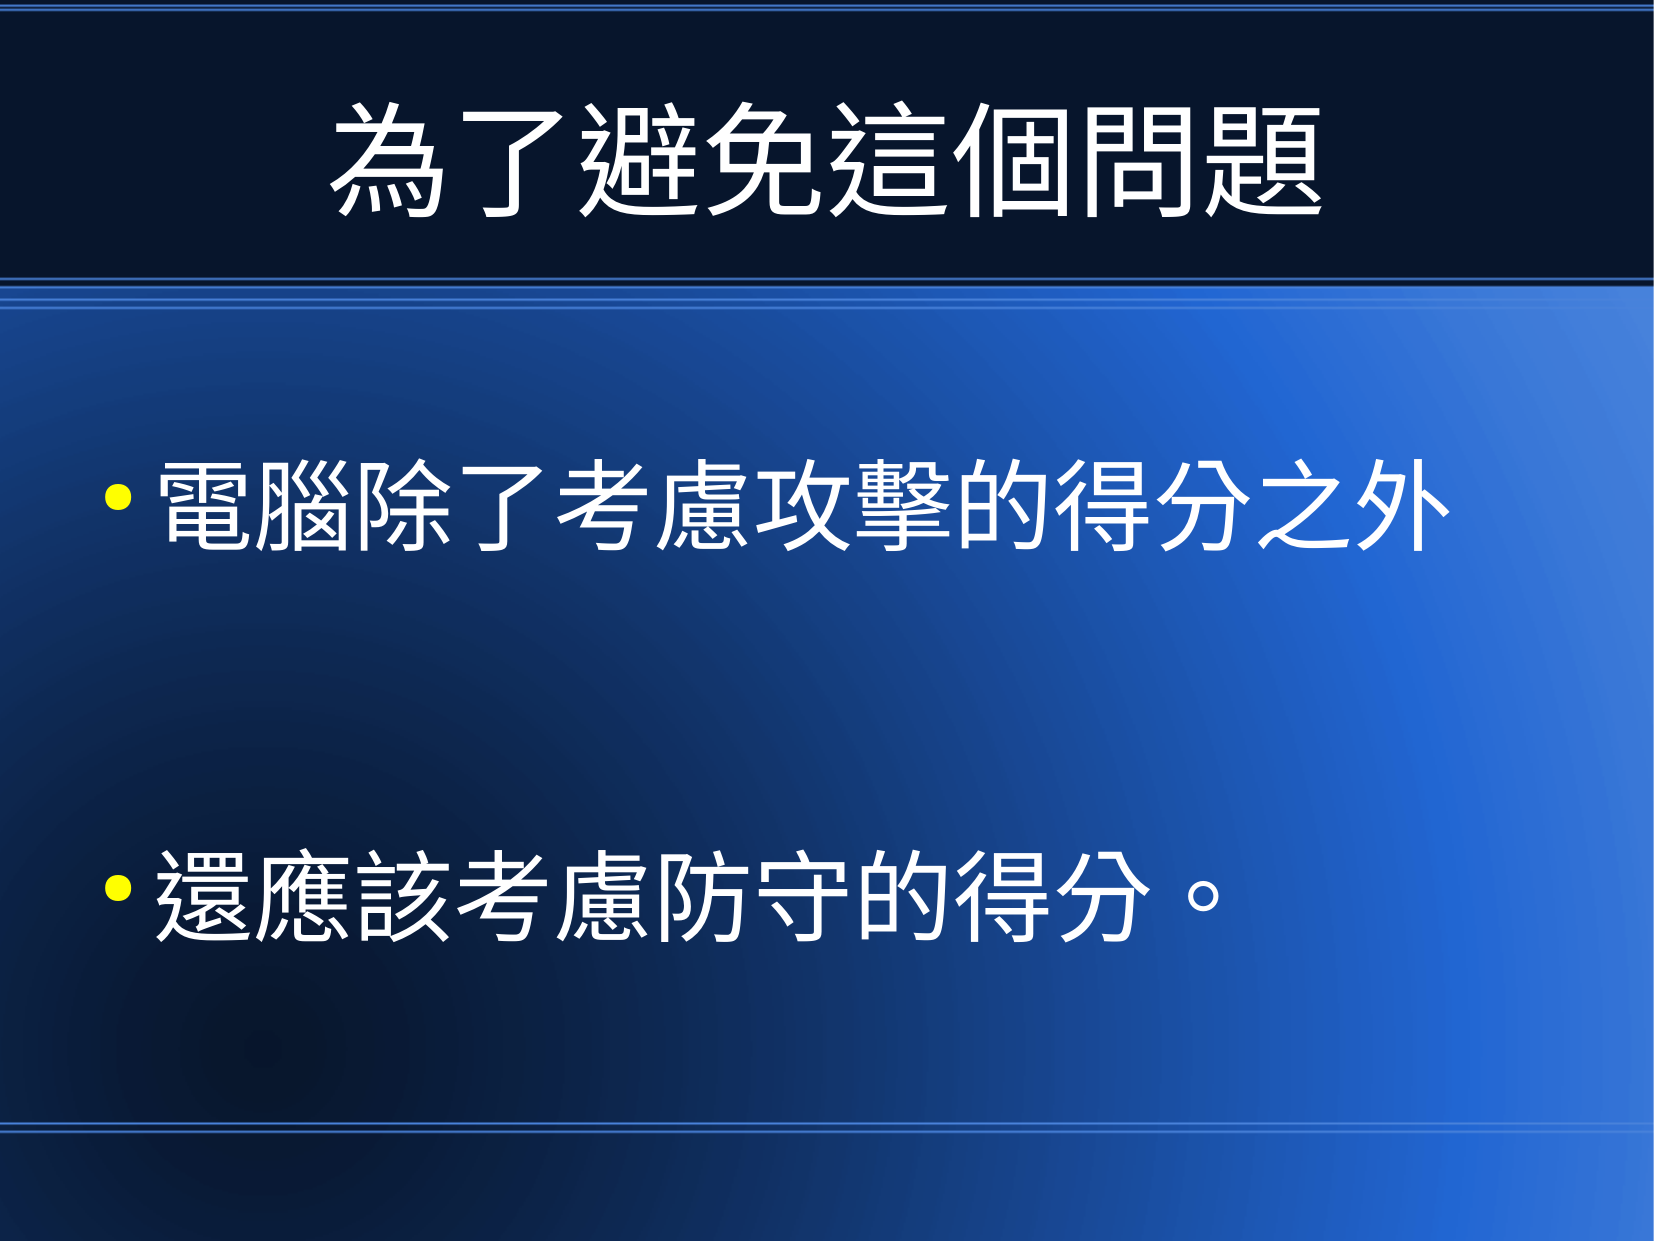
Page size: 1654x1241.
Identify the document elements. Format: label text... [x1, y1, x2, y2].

list 電腦除了考慮攻擊的得分之外 還應該考慮防守的得分。 [82, 355, 1571, 1241]
picture [0, 0, 1654, 1241]
title 為了避免這個問題 [82, 49, 1571, 257]
